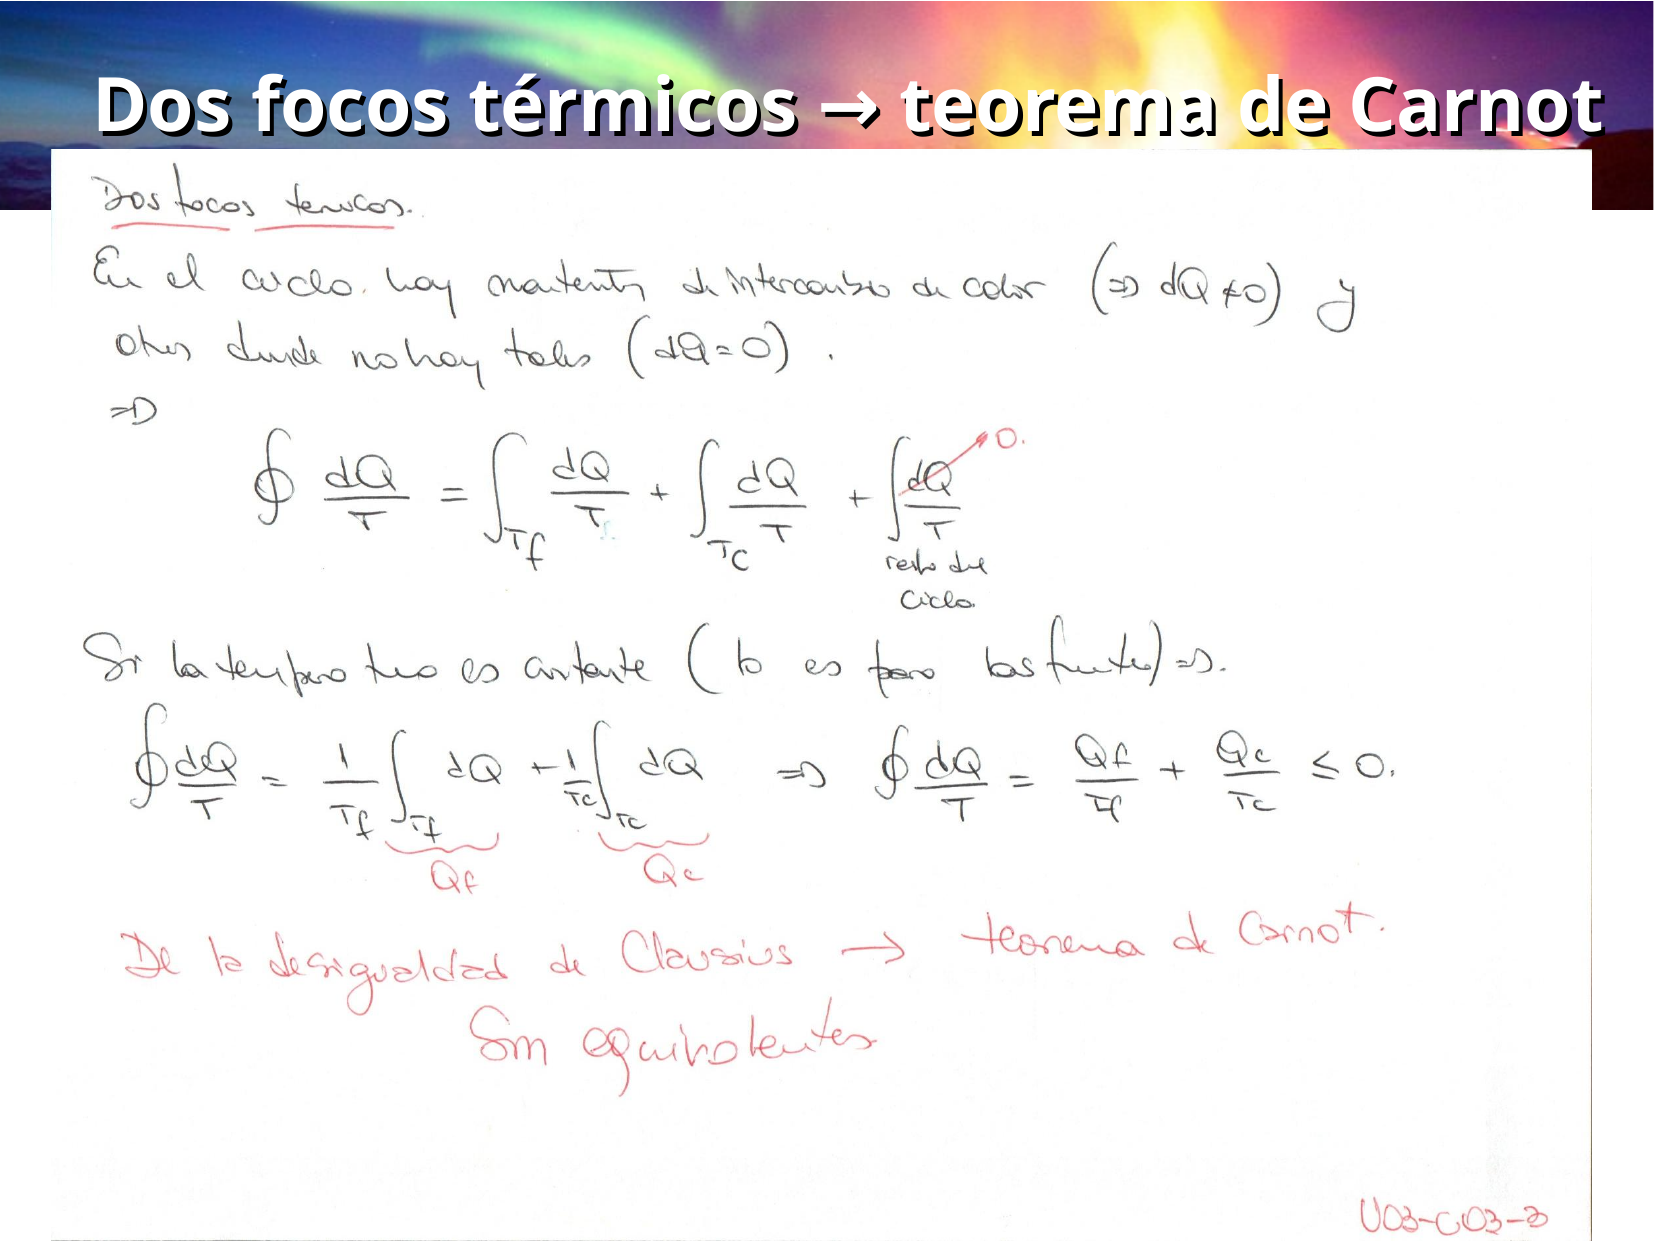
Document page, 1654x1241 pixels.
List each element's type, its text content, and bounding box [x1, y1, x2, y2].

title Dos focos térmicos → teorema de Carnot [45, 15, 1606, 191]
picture [0, 1, 1654, 1241]
